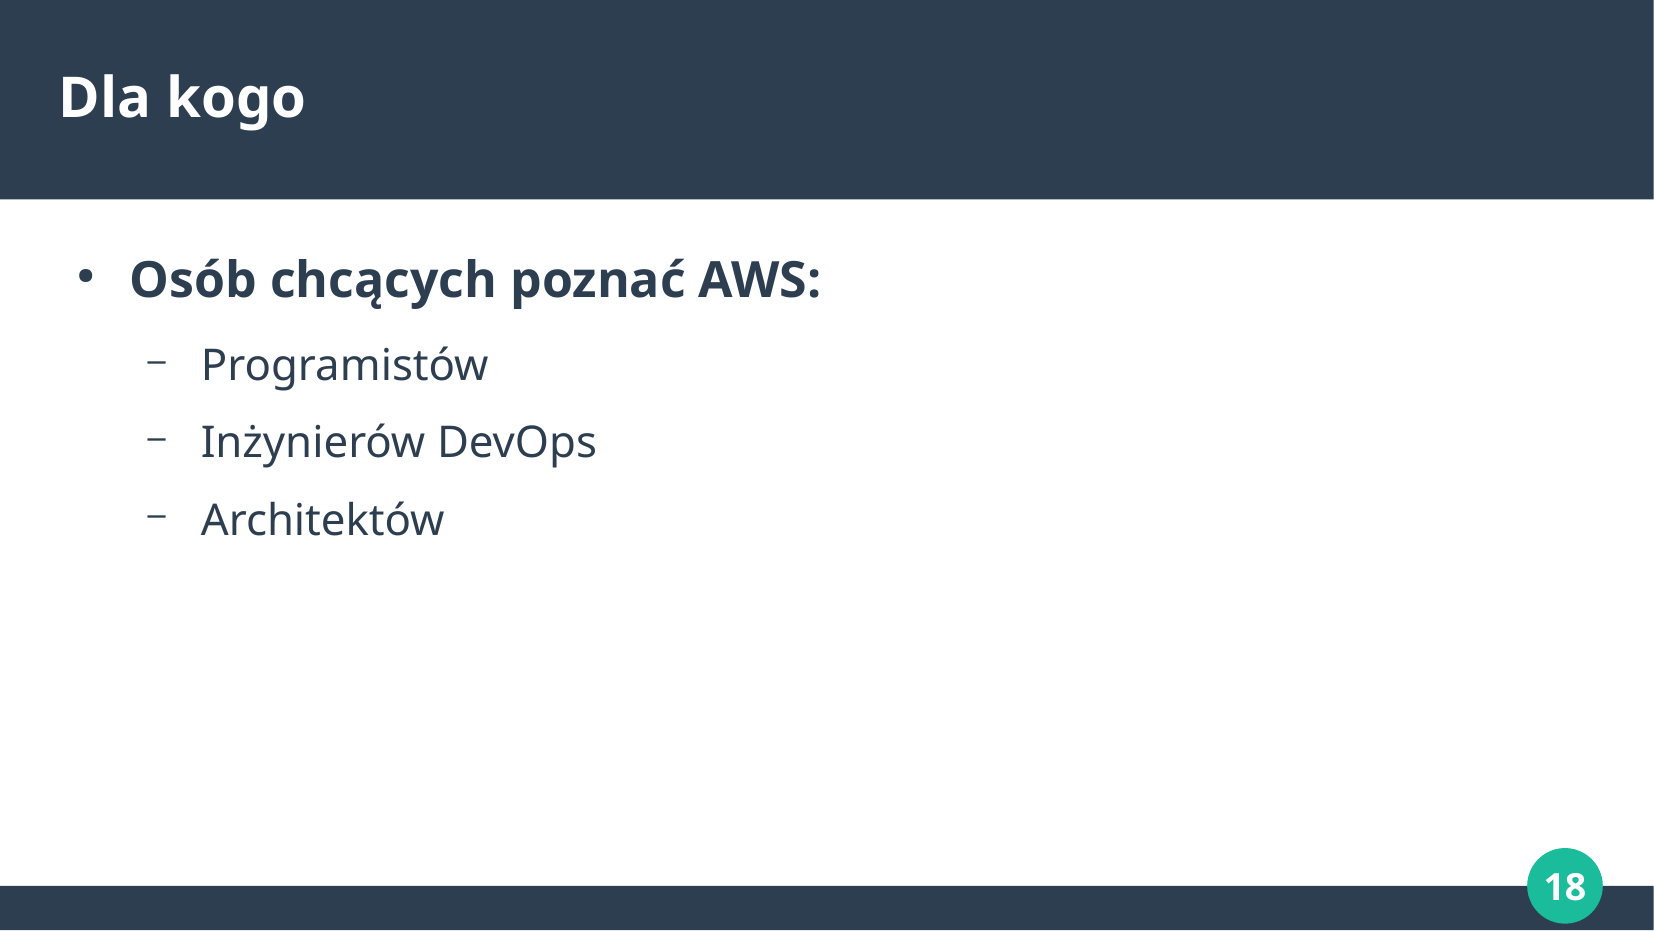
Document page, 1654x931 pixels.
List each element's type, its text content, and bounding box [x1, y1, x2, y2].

list Osób chcących poznać AWS: Programistów Inżynierów DevOps Architektów [59, 243, 1501, 864]
title Dla kogo [59, 37, 1595, 156]
